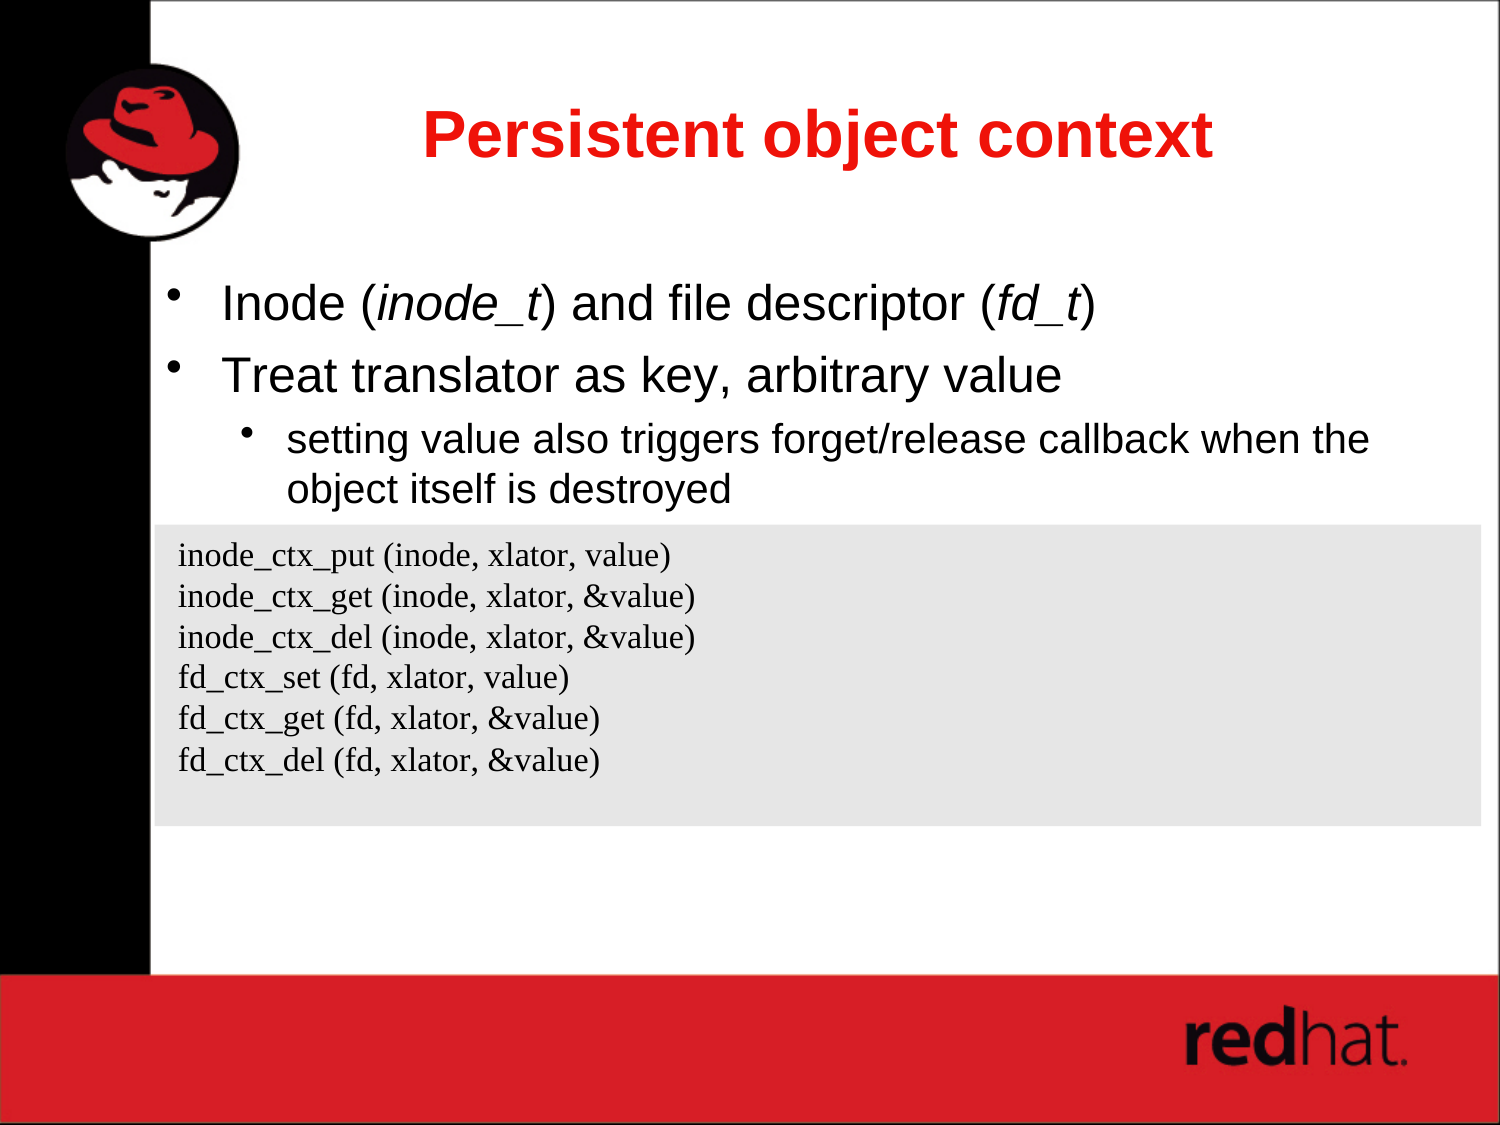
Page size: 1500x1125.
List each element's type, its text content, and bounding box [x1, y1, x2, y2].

title Persistent object context [249, 62, 1388, 201]
list Inode (inode_t) and file descriptor (fd_t) Treat translator as key, arbitrary value setting value also triggers forget/release callback when the object itself is destroyed [150, 263, 1425, 613]
text_box inode_ctx_put (inode, xlator, value) inode_ctx_get (inode, xlator, &value) inode_ctx_del (inode, xlator, &value) fd_ctx_set (fd, xlator, value) fd_ctx_get (fd, xlator, &value) fd_ctx_del (fd, xlator, &value) [154, 524, 1482, 827]
picture [0, 0, 1500, 1125]
